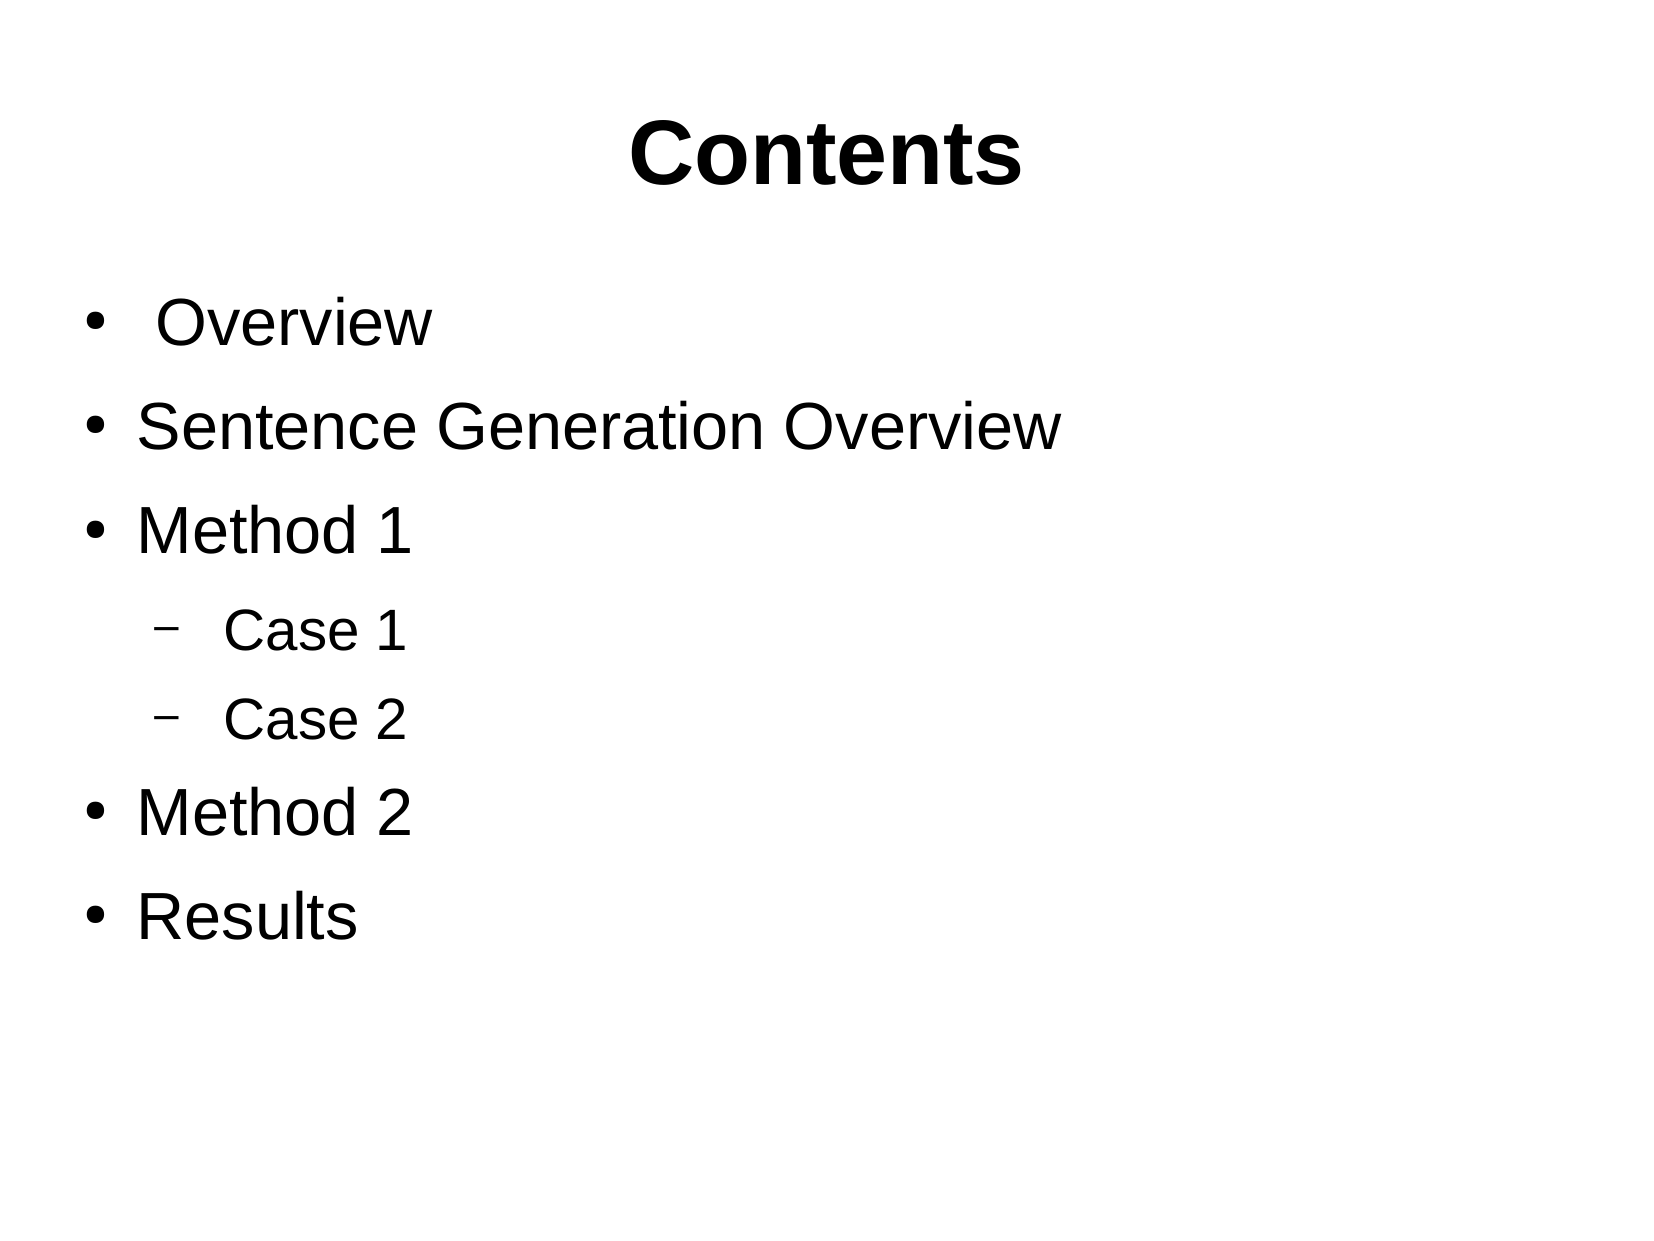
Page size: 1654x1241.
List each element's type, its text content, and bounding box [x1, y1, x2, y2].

list Overview Sentence Generation Overview Method 1 Case 1 Case 2 Method 2 Results [65, 285, 1554, 1113]
title Contents [82, 49, 1571, 257]
